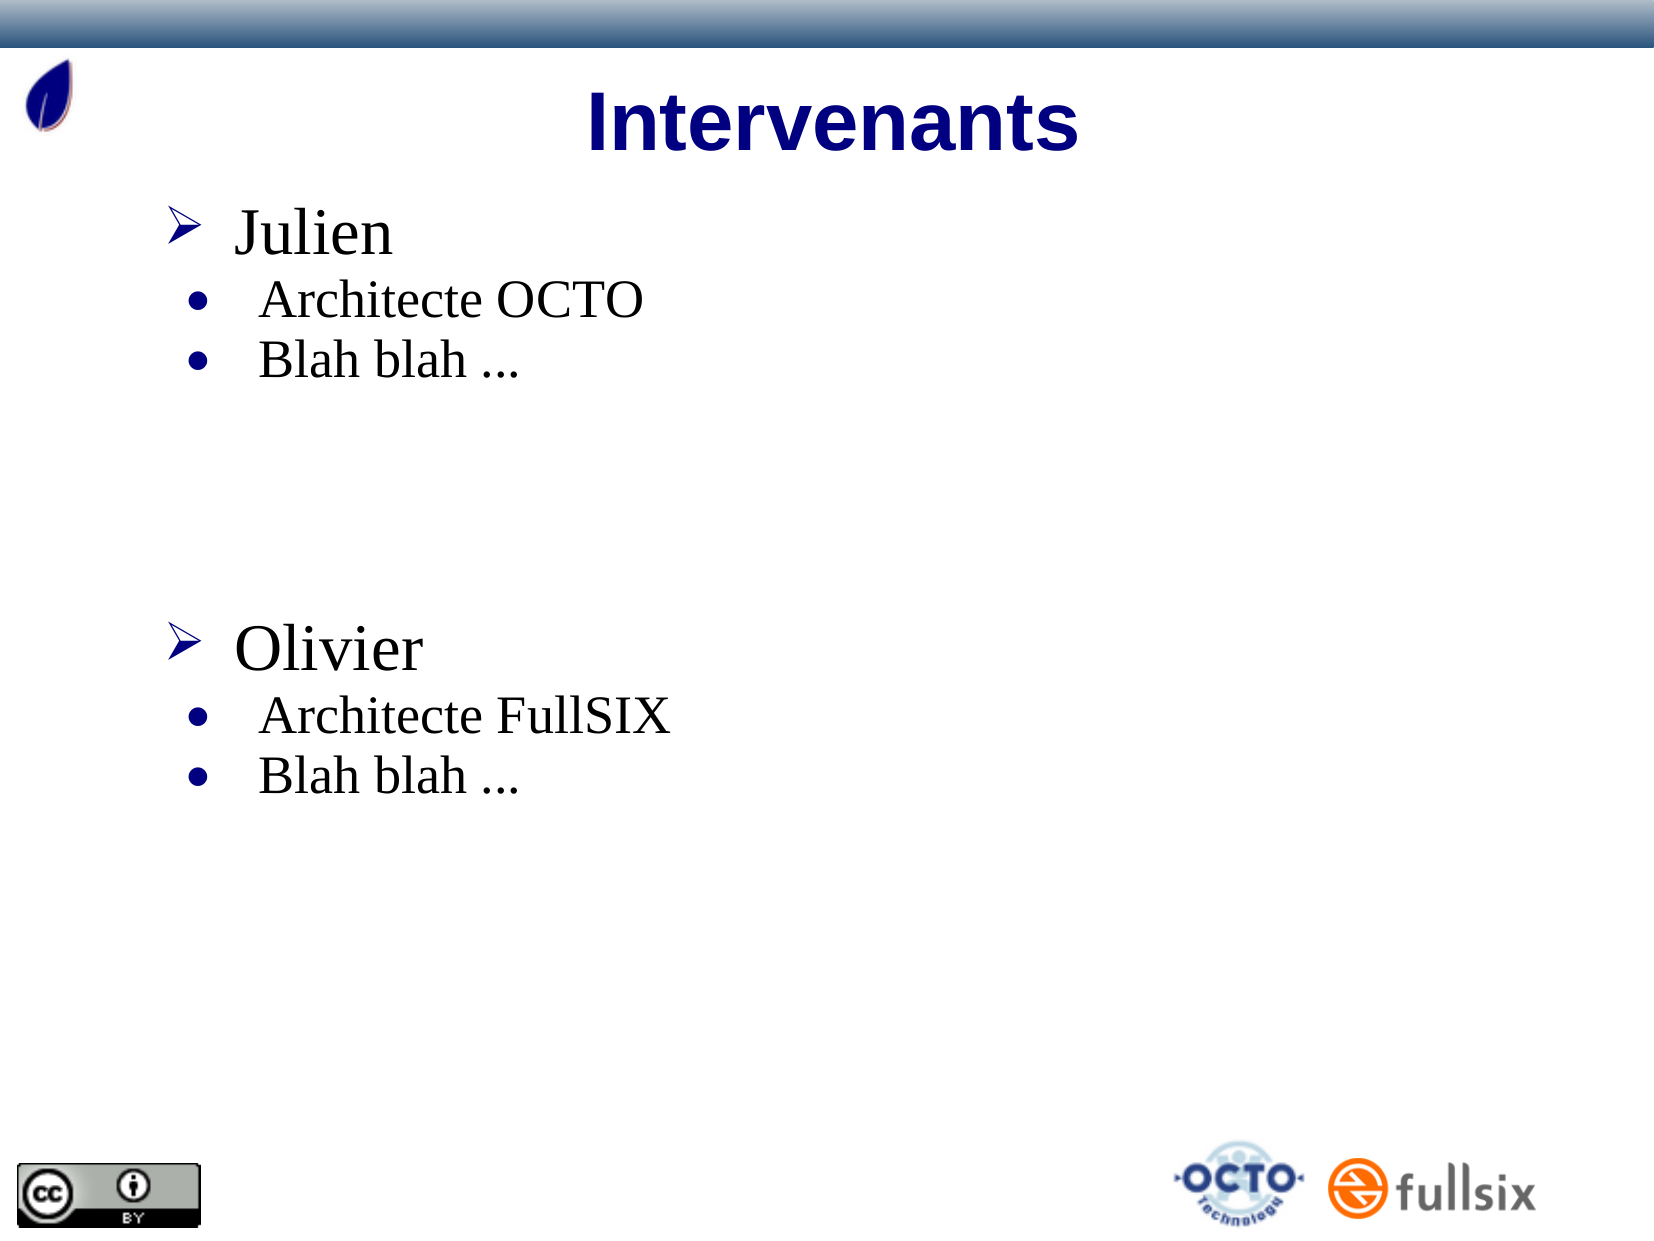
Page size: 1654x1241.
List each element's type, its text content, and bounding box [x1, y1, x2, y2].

list Julien Architecte OCTO Blah blah ... Olivier Architecte FullSIX Blah blah ... [151, 194, 1532, 1014]
title Intervenants [156, 55, 1534, 188]
picture [1166, 1138, 1313, 1235]
picture [1328, 1158, 1536, 1219]
picture [17, 1163, 201, 1228]
picture [14, 55, 89, 136]
